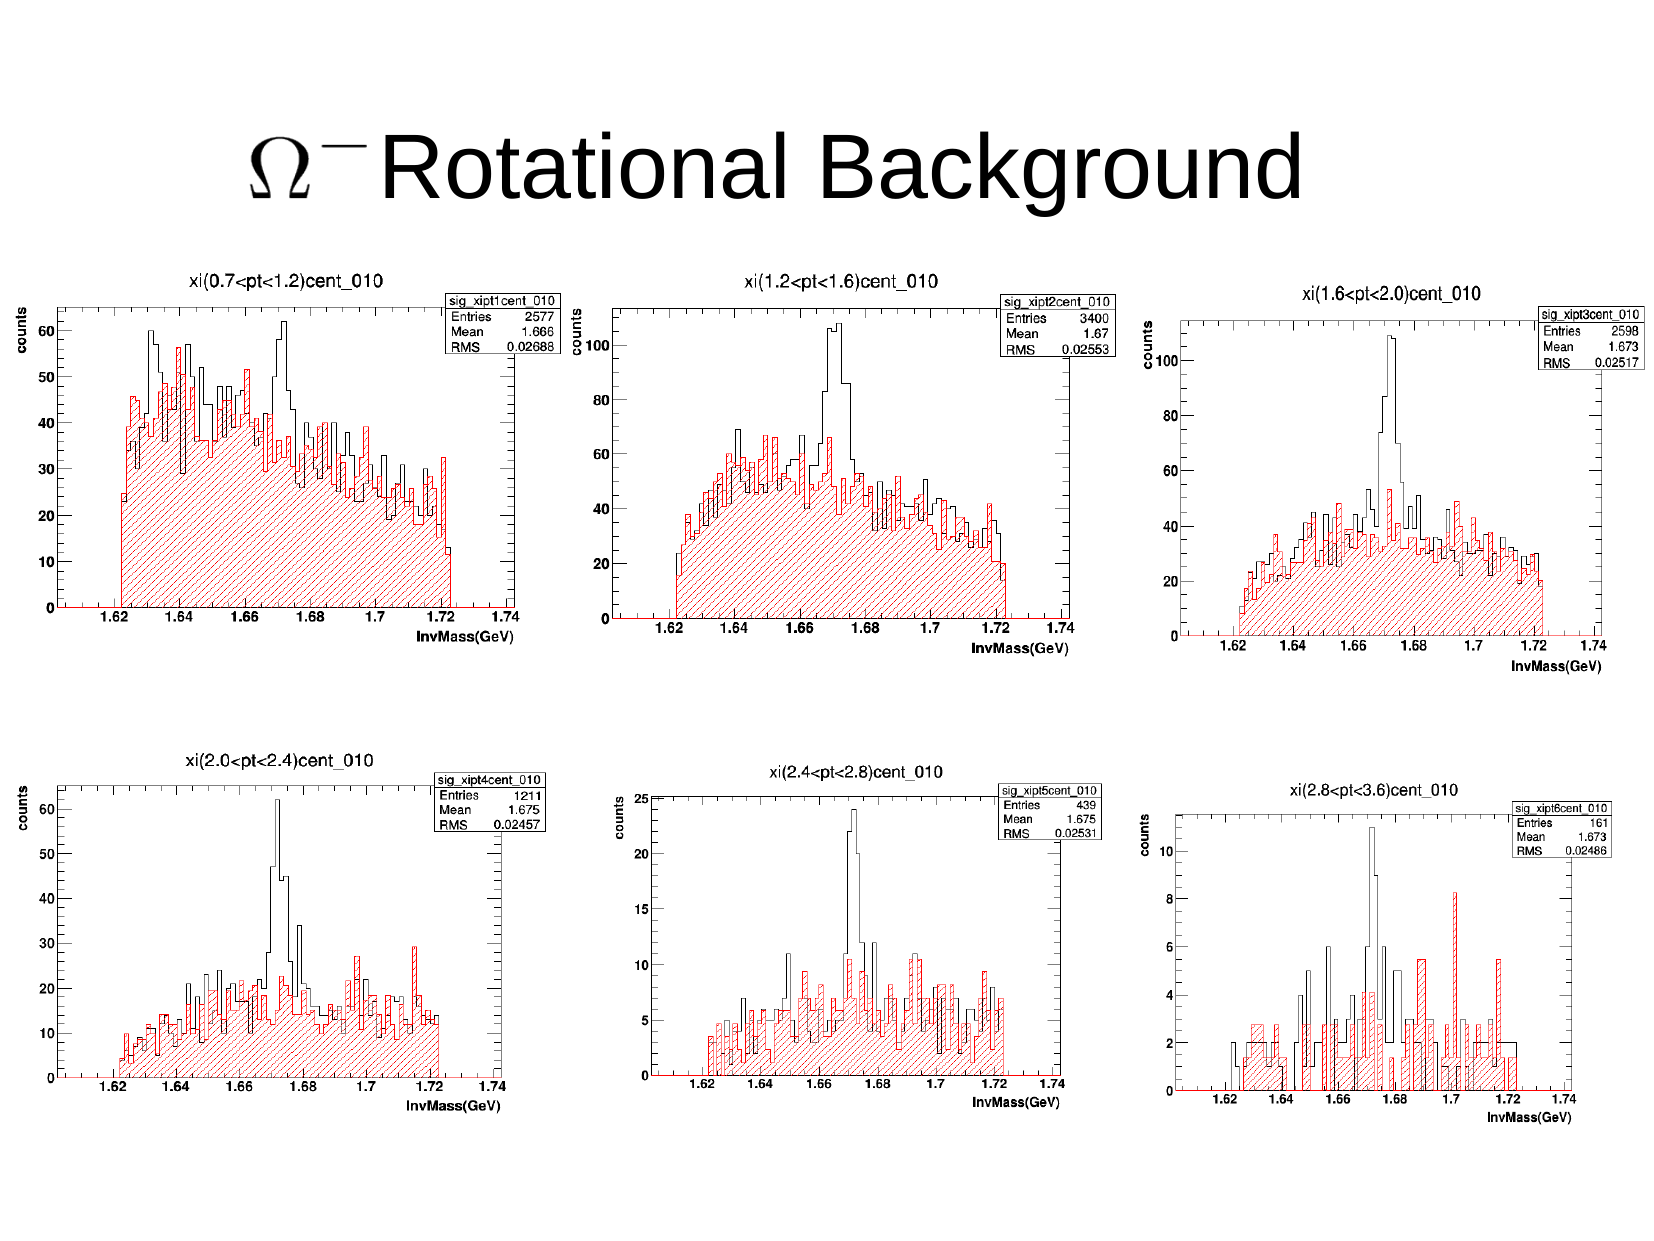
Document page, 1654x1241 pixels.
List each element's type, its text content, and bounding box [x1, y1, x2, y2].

picture [2, 749, 556, 1114]
picture [600, 761, 1111, 1111]
picture [239, 113, 391, 211]
title Rotational Background [60, 62, 1549, 271]
picture [1126, 779, 1621, 1126]
picture [0, 269, 1126, 657]
picture [1128, 281, 1654, 676]
